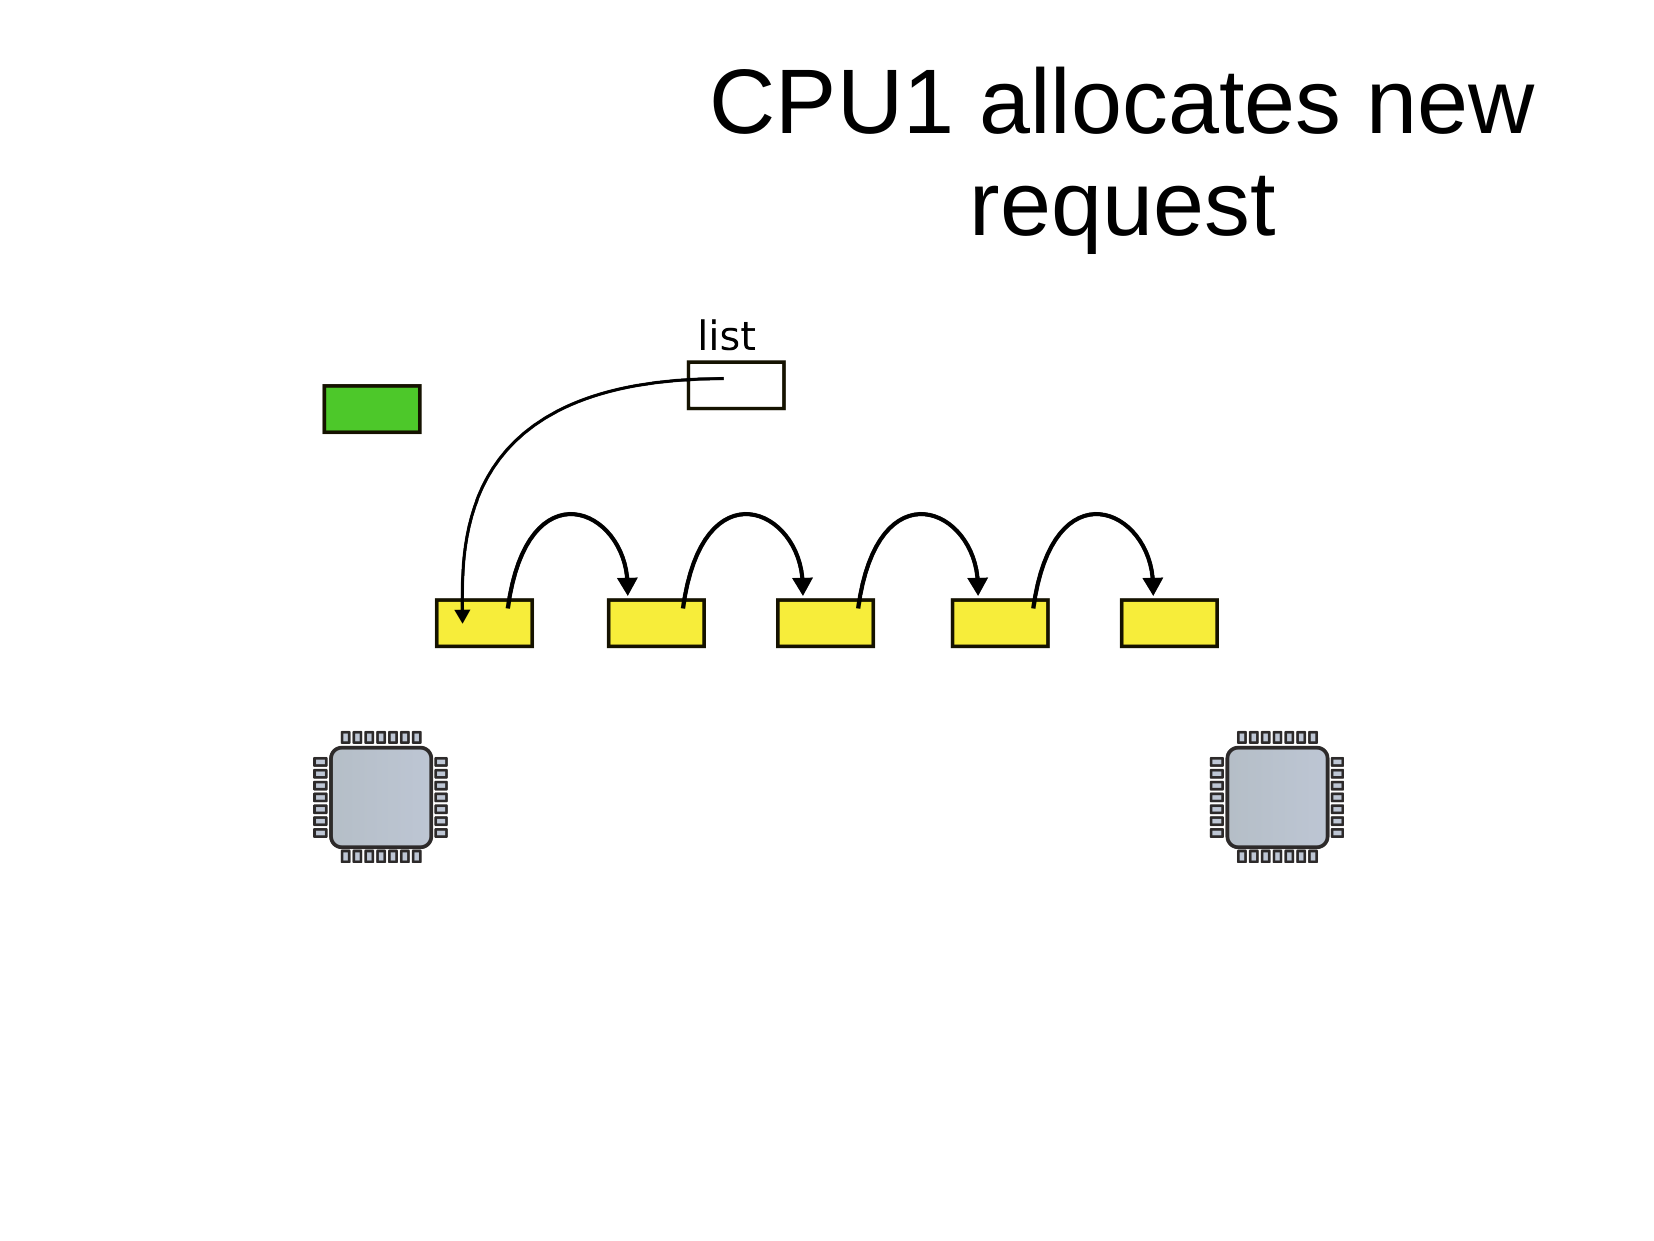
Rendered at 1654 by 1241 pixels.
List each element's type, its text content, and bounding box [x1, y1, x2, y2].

picture [313, 319, 1344, 863]
title CPU1 allocates new request [675, 49, 1571, 257]
